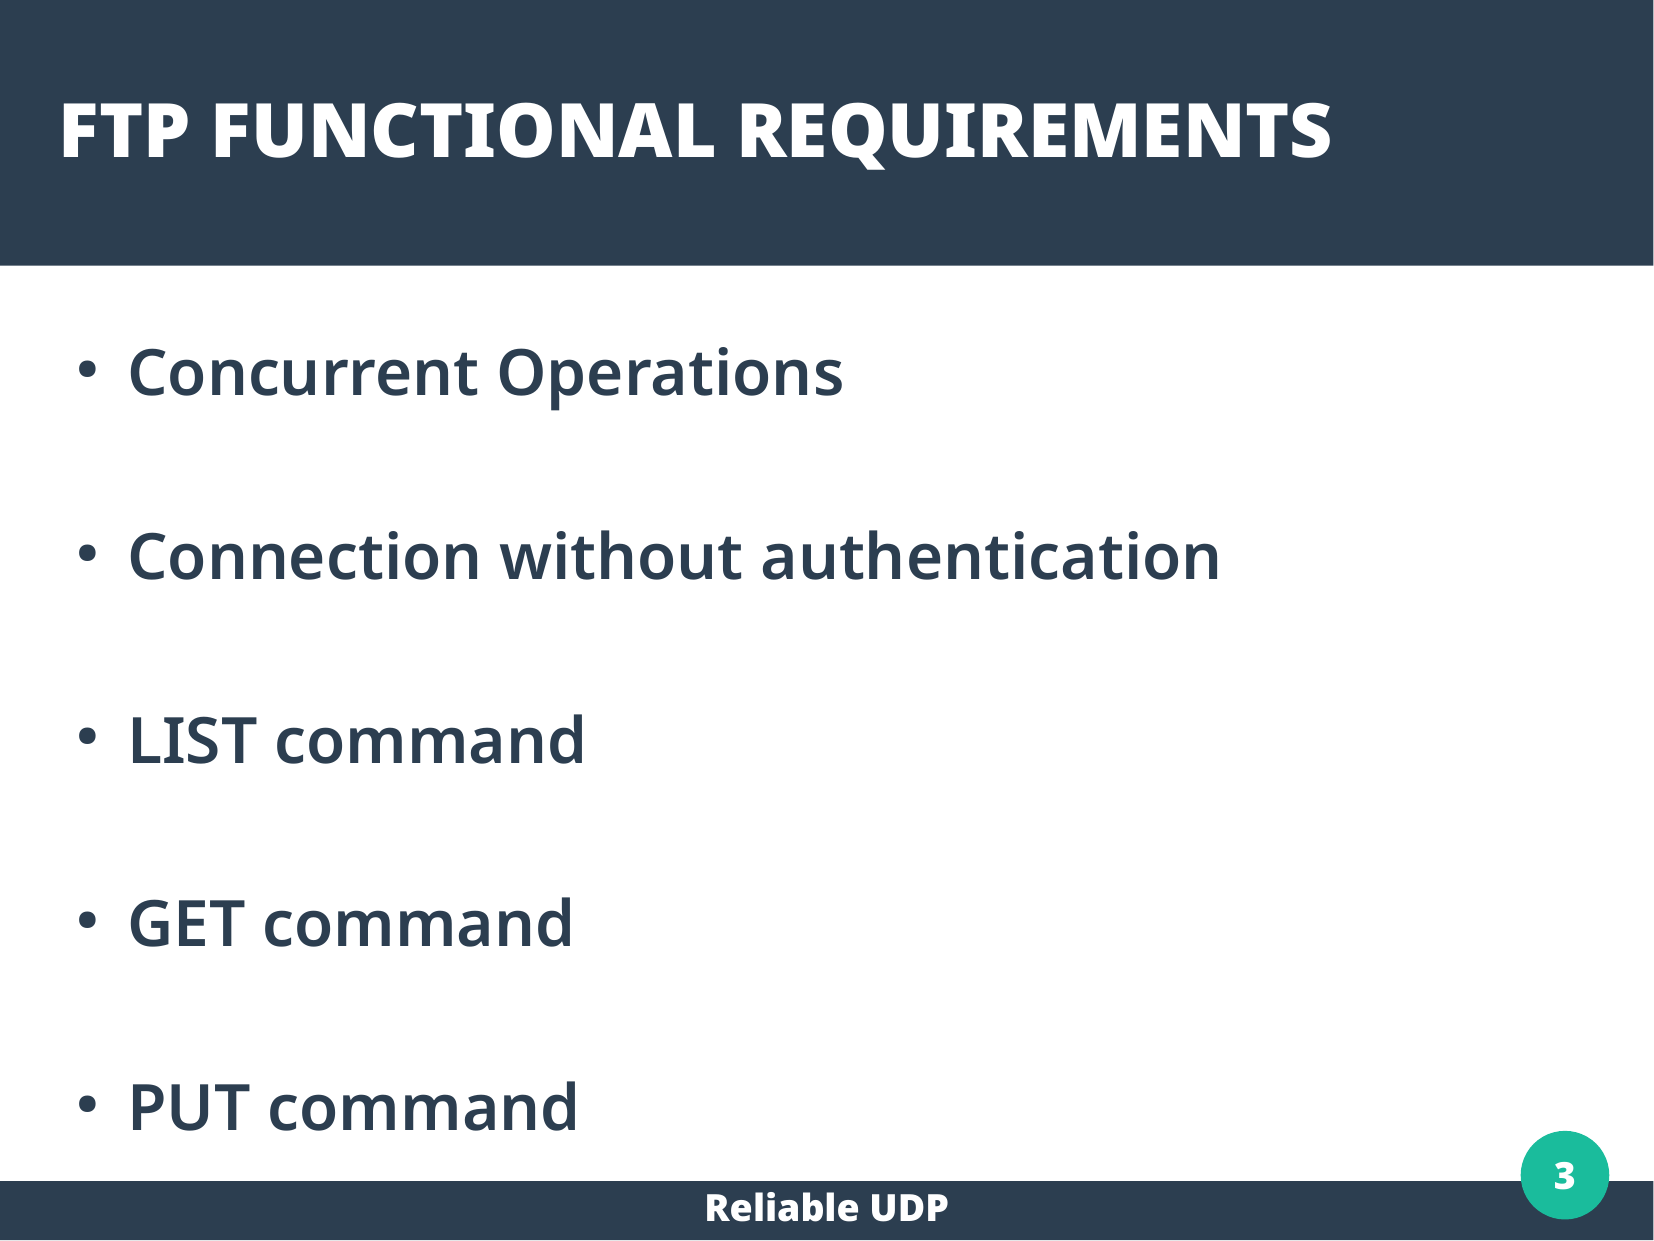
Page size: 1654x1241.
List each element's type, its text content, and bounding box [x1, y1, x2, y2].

title FTP FUNCTIONAL REQUIREMENTS [59, 49, 1595, 207]
list Concurrent Operations Connection without authentication LIST command GET command PUT command [59, 324, 1595, 1152]
